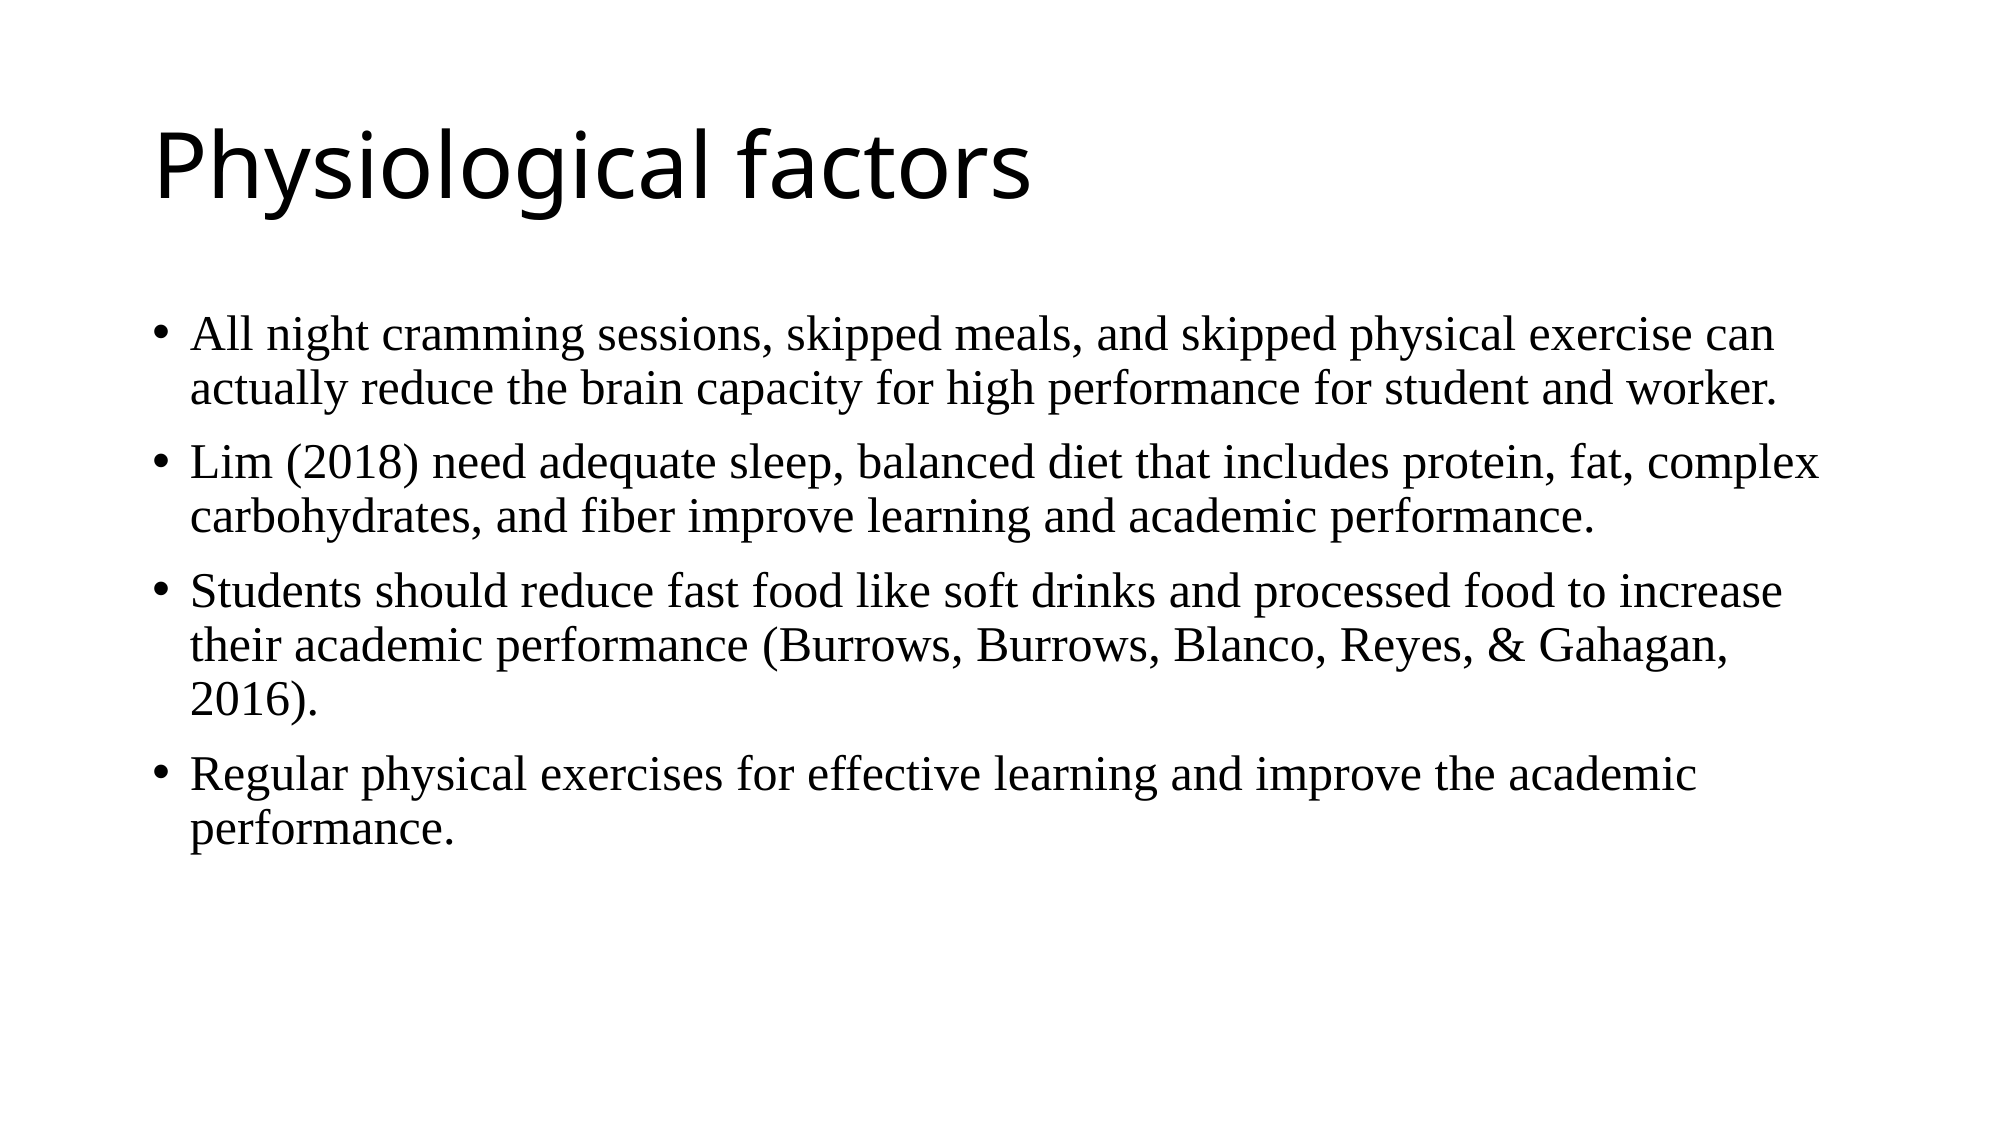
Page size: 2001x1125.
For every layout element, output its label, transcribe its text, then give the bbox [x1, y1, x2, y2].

list All night cramming sessions, skipped meals, and skipped physical exercise can actually reduce the brain capacity for high performance for student and worker. Lim (2018) need adequate sleep, balanced diet that includes protein, fat, complex carbohydrates, and fiber improve learning and academic performance. Students should reduce fast food like soft drinks and processed food to increase their academic performance (Burrows, Burrows, Blanco, Reyes, & Gahagan, 2016). Regular physical exercises for effective learning and improve the academic performance. [137, 299, 1863, 1014]
title Physiological factors [137, 59, 1863, 278]
